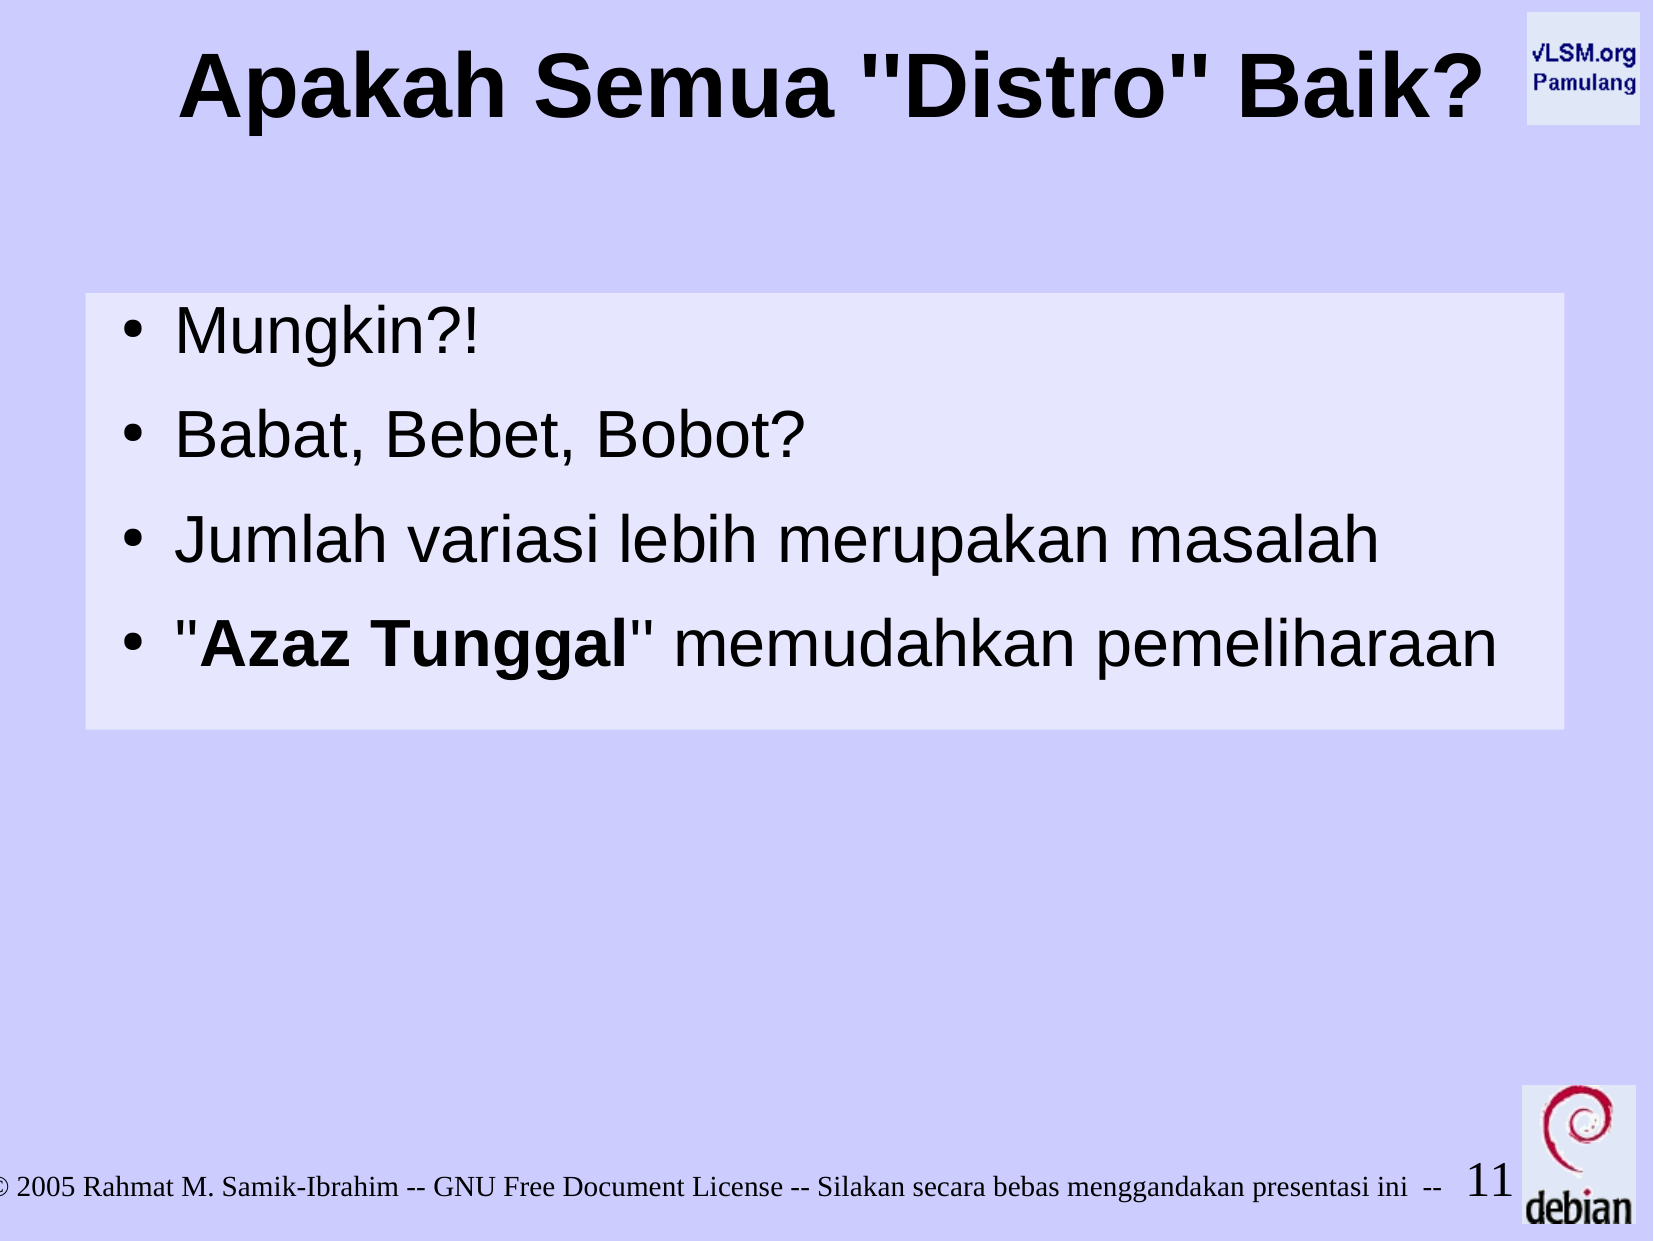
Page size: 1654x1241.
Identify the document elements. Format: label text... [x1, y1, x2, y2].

list Mungkin?! Babat, Bebet, Bobot? Jumlah variasi lebih merupakan masalah ''Azaz Tunggal'' memudahkan pemeliharaan [85, 293, 1565, 730]
picture [1522, 1085, 1636, 1224]
title Apakah Semua ''Distro'' Baik? [40, 31, 1625, 142]
picture [1527, 12, 1640, 125]
